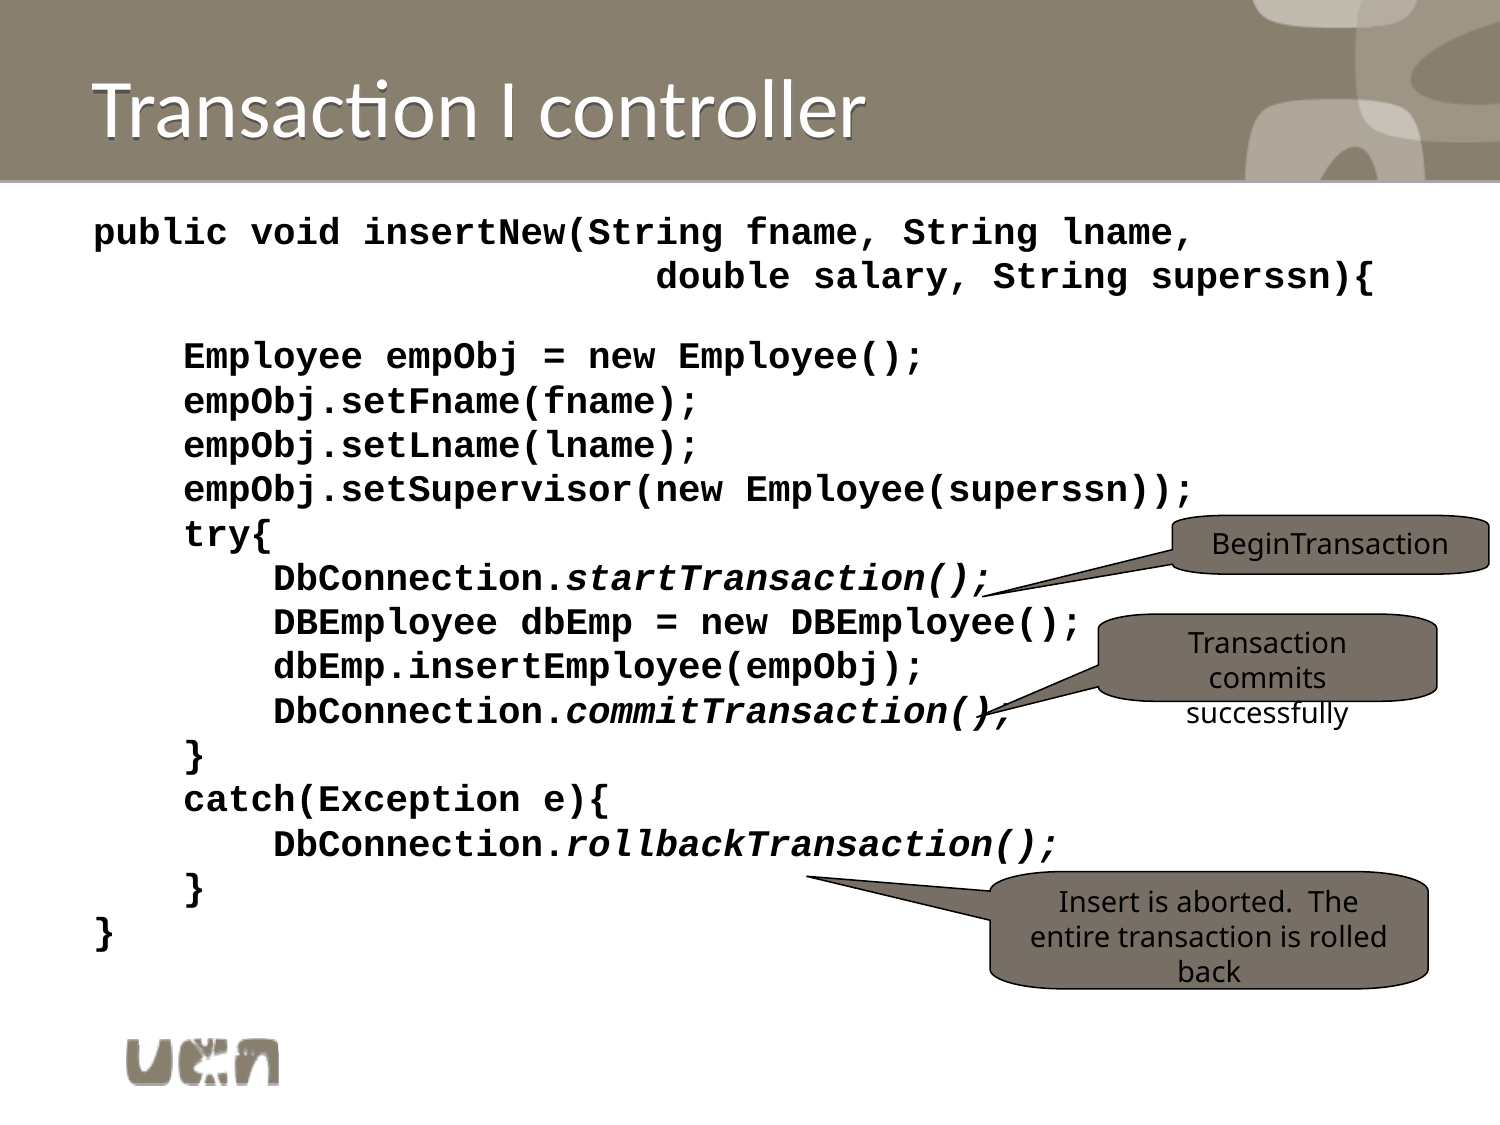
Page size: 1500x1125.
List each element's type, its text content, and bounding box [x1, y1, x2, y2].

text_box Transaction commits successfully [976, 614, 1437, 718]
title Transaction I controller [76, 42, 1117, 162]
text_box BeginTransaction [982, 515, 1489, 597]
text_box Insert is aborted. The entire transaction is rolled back [806, 871, 1429, 989]
list public void insertNew(String fname, String lname, double salary, String superssn){ Employee empObj = new Employee(); empObj.setFname(fname); empObj.setLname(lname); empObj.setSupervisor(new Employee(superssn)); try{ DbConnection.startTransaction(); DBEmployee dbEmp = new DBEmployee(); dbEmp.insertEmployee(empObj); DbConnection.commitTransaction(); } catch(Exception e){ DbConnection.rollbackTransaction(); } } [78, 208, 1429, 1076]
